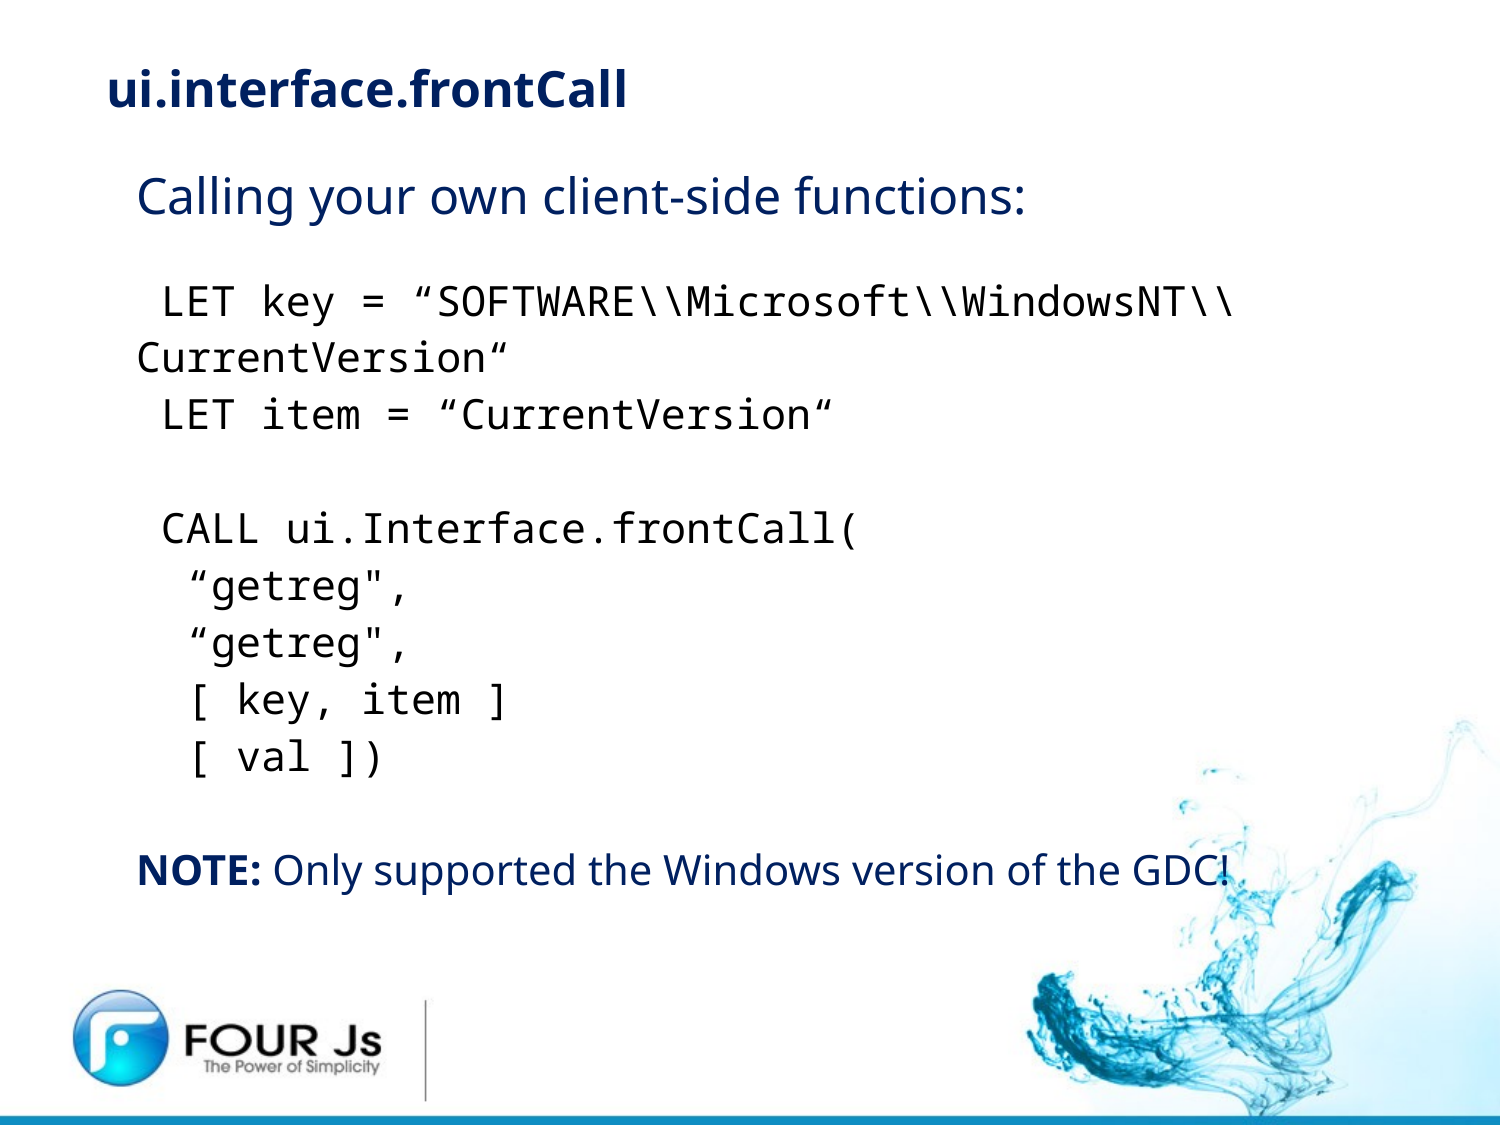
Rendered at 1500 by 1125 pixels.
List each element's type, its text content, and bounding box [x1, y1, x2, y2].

text_box Calling your own client-side functions: LET key = “SOFTWARE\\Microsoft\\WindowsNT\\CurrentVersion“ LET item = “CurrentVersion“ CALL ui.Interface.frontCall( “getreg", “getreg", [ key, item ] [ val ]) NOTE: Only supported the Windows version of the GDC! [121, 153, 1418, 984]
picture [0, 0, 1500, 1122]
title ui.interface.frontCall [106, 35, 1388, 142]
